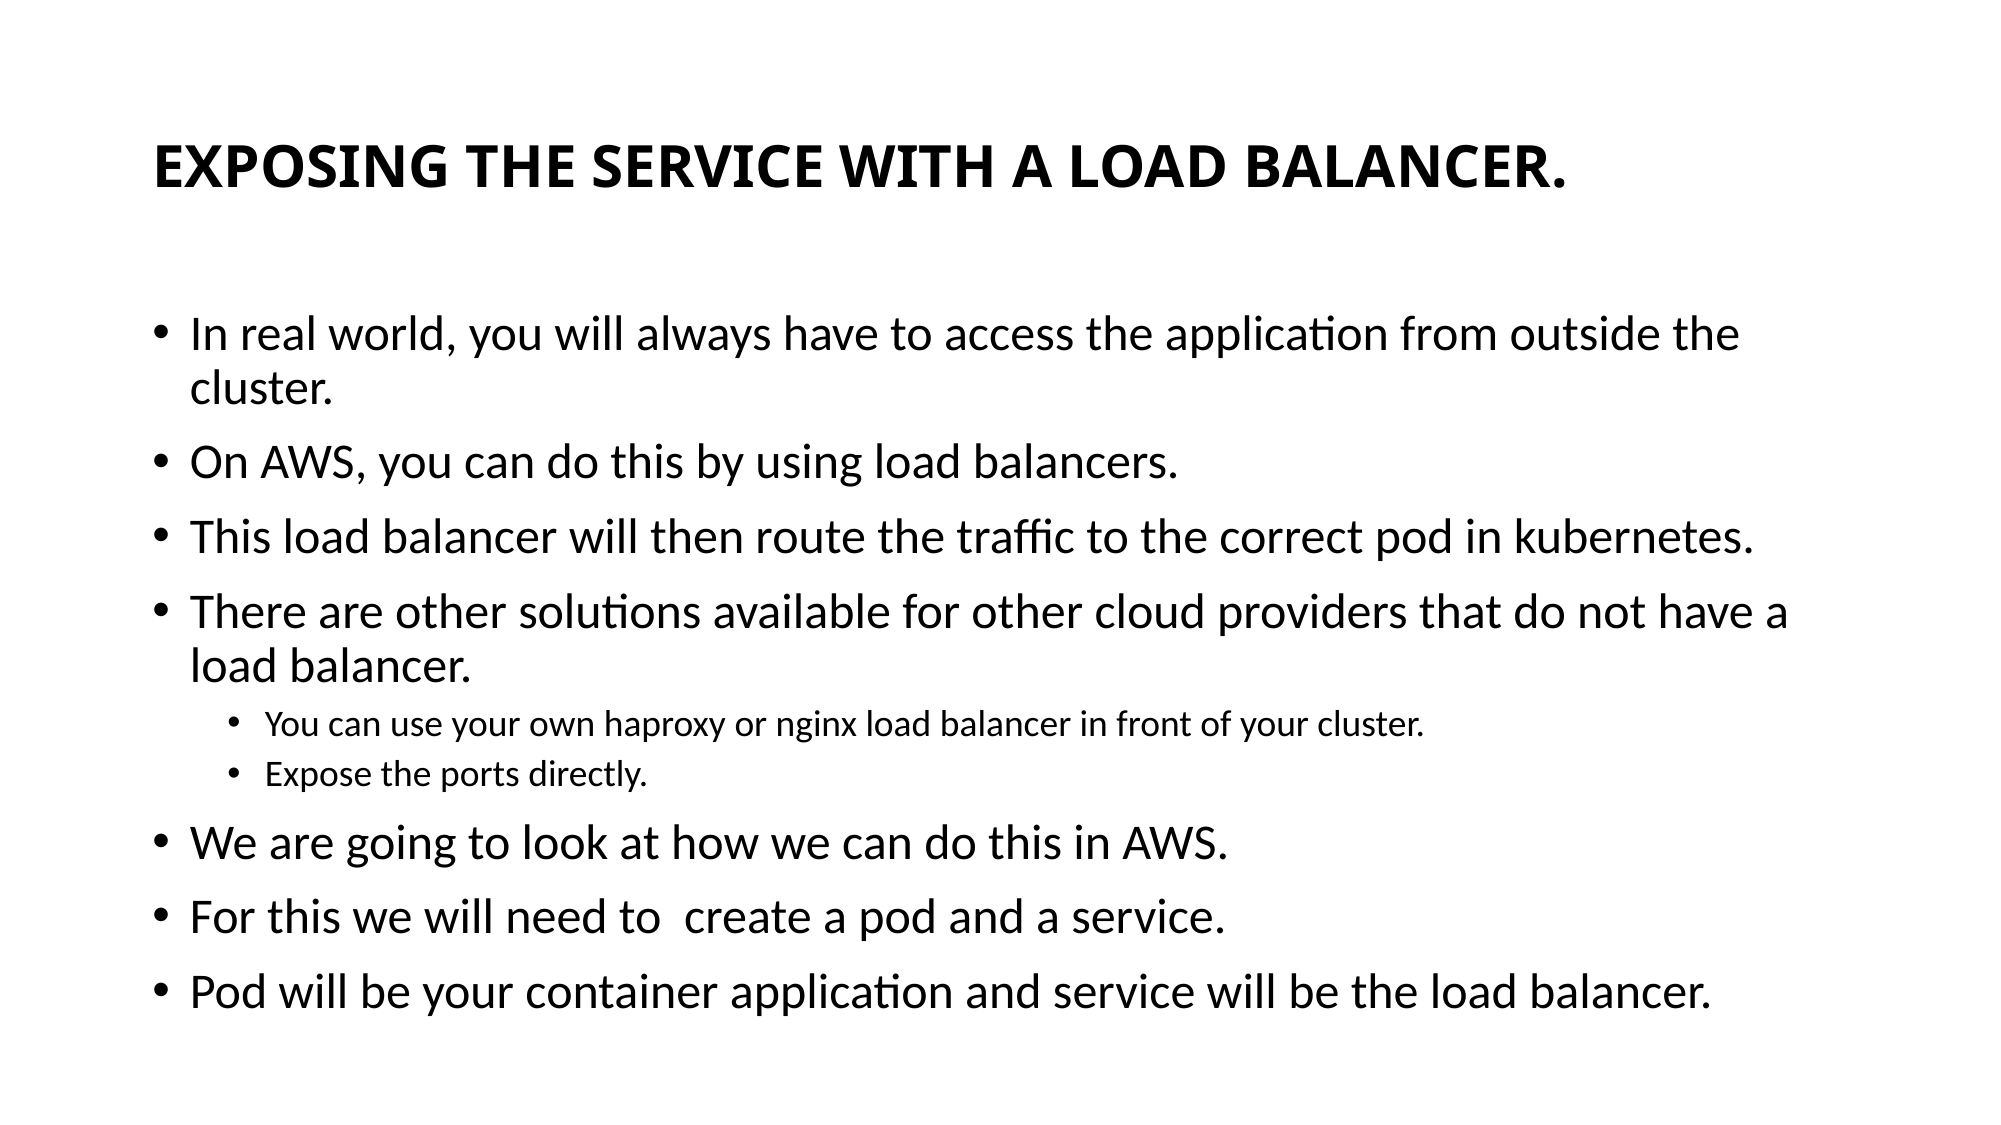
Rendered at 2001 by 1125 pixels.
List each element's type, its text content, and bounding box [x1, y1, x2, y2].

title EXPOSING THE SERVICE WITH A LOAD BALANCER. [137, 59, 1863, 278]
list In real world, you will always have to access the application from outside the cluster. On AWS, you can do this by using load balancers. This load balancer will then route the traffic to the correct pod in kubernetes. There are other solutions available for other cloud providers that do not have a load balancer. You can use your own haproxy or nginx load balancer in front of your cluster. Expose the ports directly. We are going to look at how we can do this in AWS. For this we will need to create a pod and a service. Pod will be your container application and service will be the load balancer. [137, 299, 1863, 1014]
